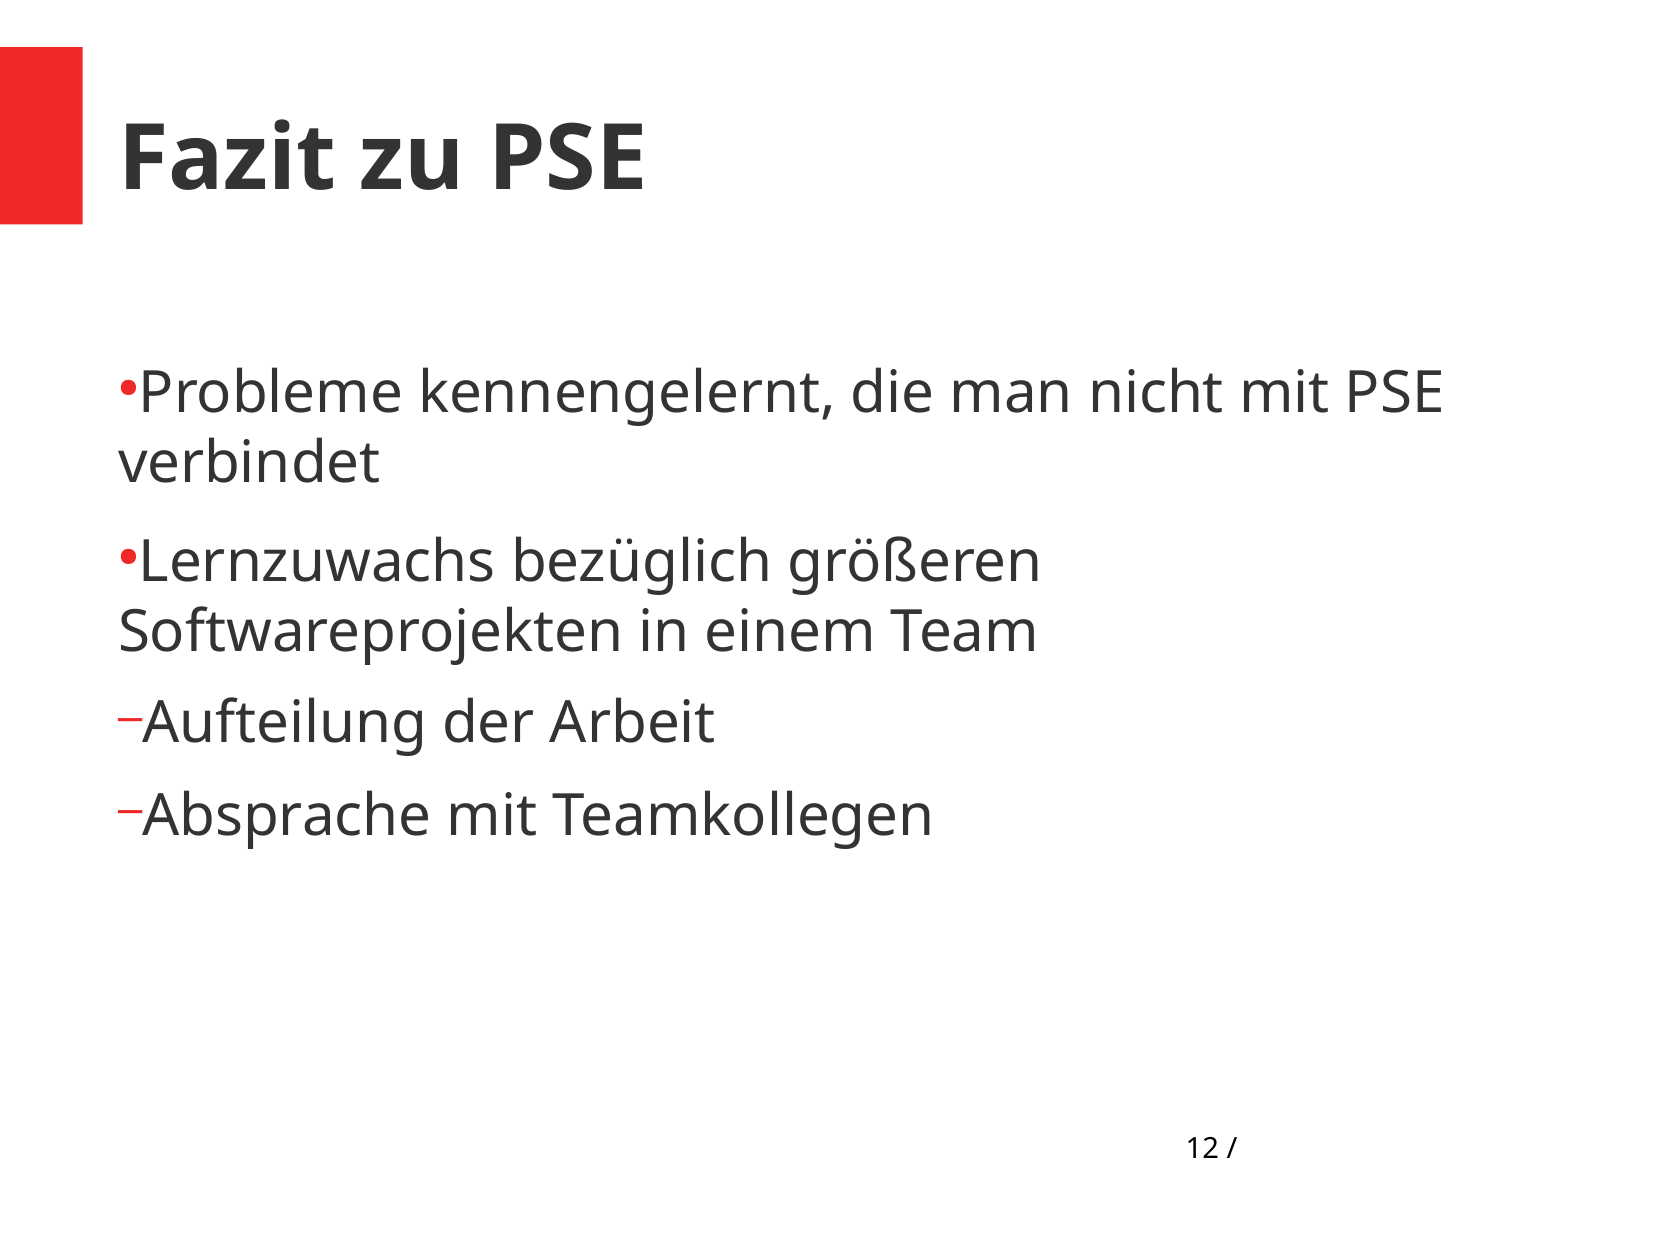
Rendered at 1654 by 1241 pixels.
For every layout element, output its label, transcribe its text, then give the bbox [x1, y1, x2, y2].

list Probleme kennengelernt, die man nicht mit PSE verbindet Lernzuwachs bezüglich größeren Softwareprojekten in einem Team Aufteilung der Arbeit Absprache mit Teamkollegen [118, 354, 1536, 1074]
text_box / [1185, 1129, 1571, 1216]
title Fazit zu PSE [118, 49, 1571, 257]
